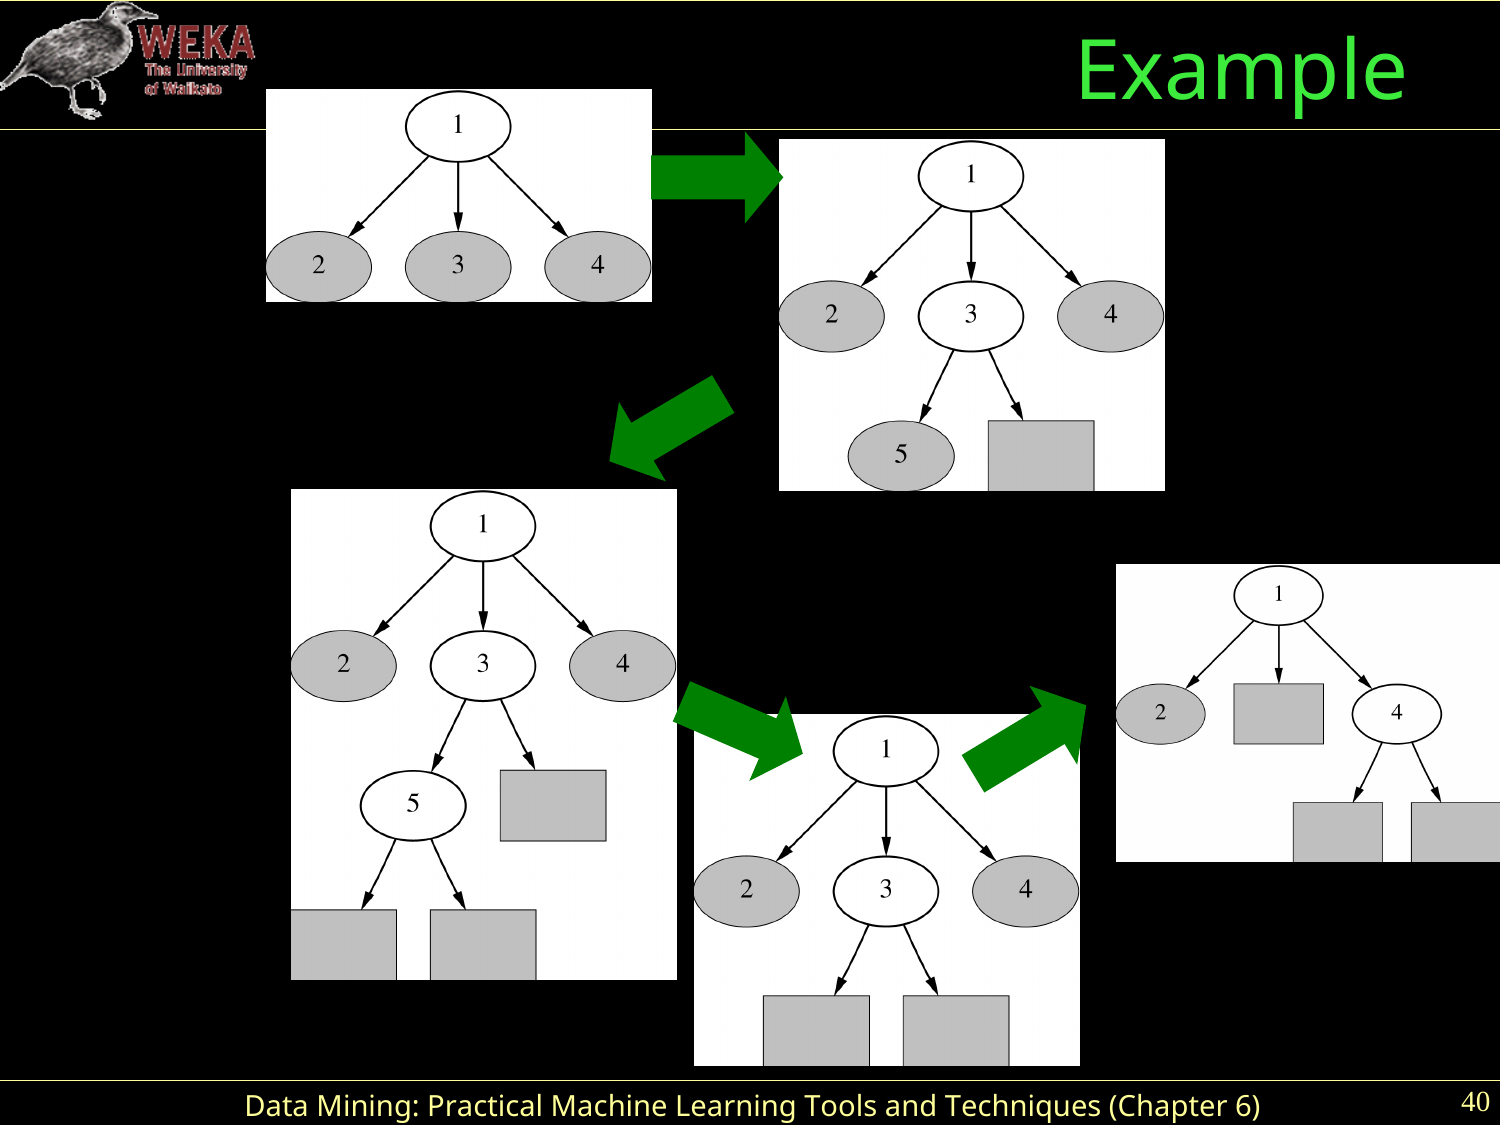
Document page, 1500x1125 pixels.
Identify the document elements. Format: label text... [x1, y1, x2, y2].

picture [0, 1, 652, 302]
text_box [654, 139, 780, 215]
picture [694, 714, 1080, 1066]
text_box [965, 691, 1083, 789]
picture [761, 714, 781, 722]
text_box [612, 379, 731, 476]
picture [291, 489, 677, 980]
picture [1116, 564, 1500, 862]
text_box [676, 685, 800, 775]
picture [779, 148, 1165, 491]
title Example [622, 0, 1500, 148]
